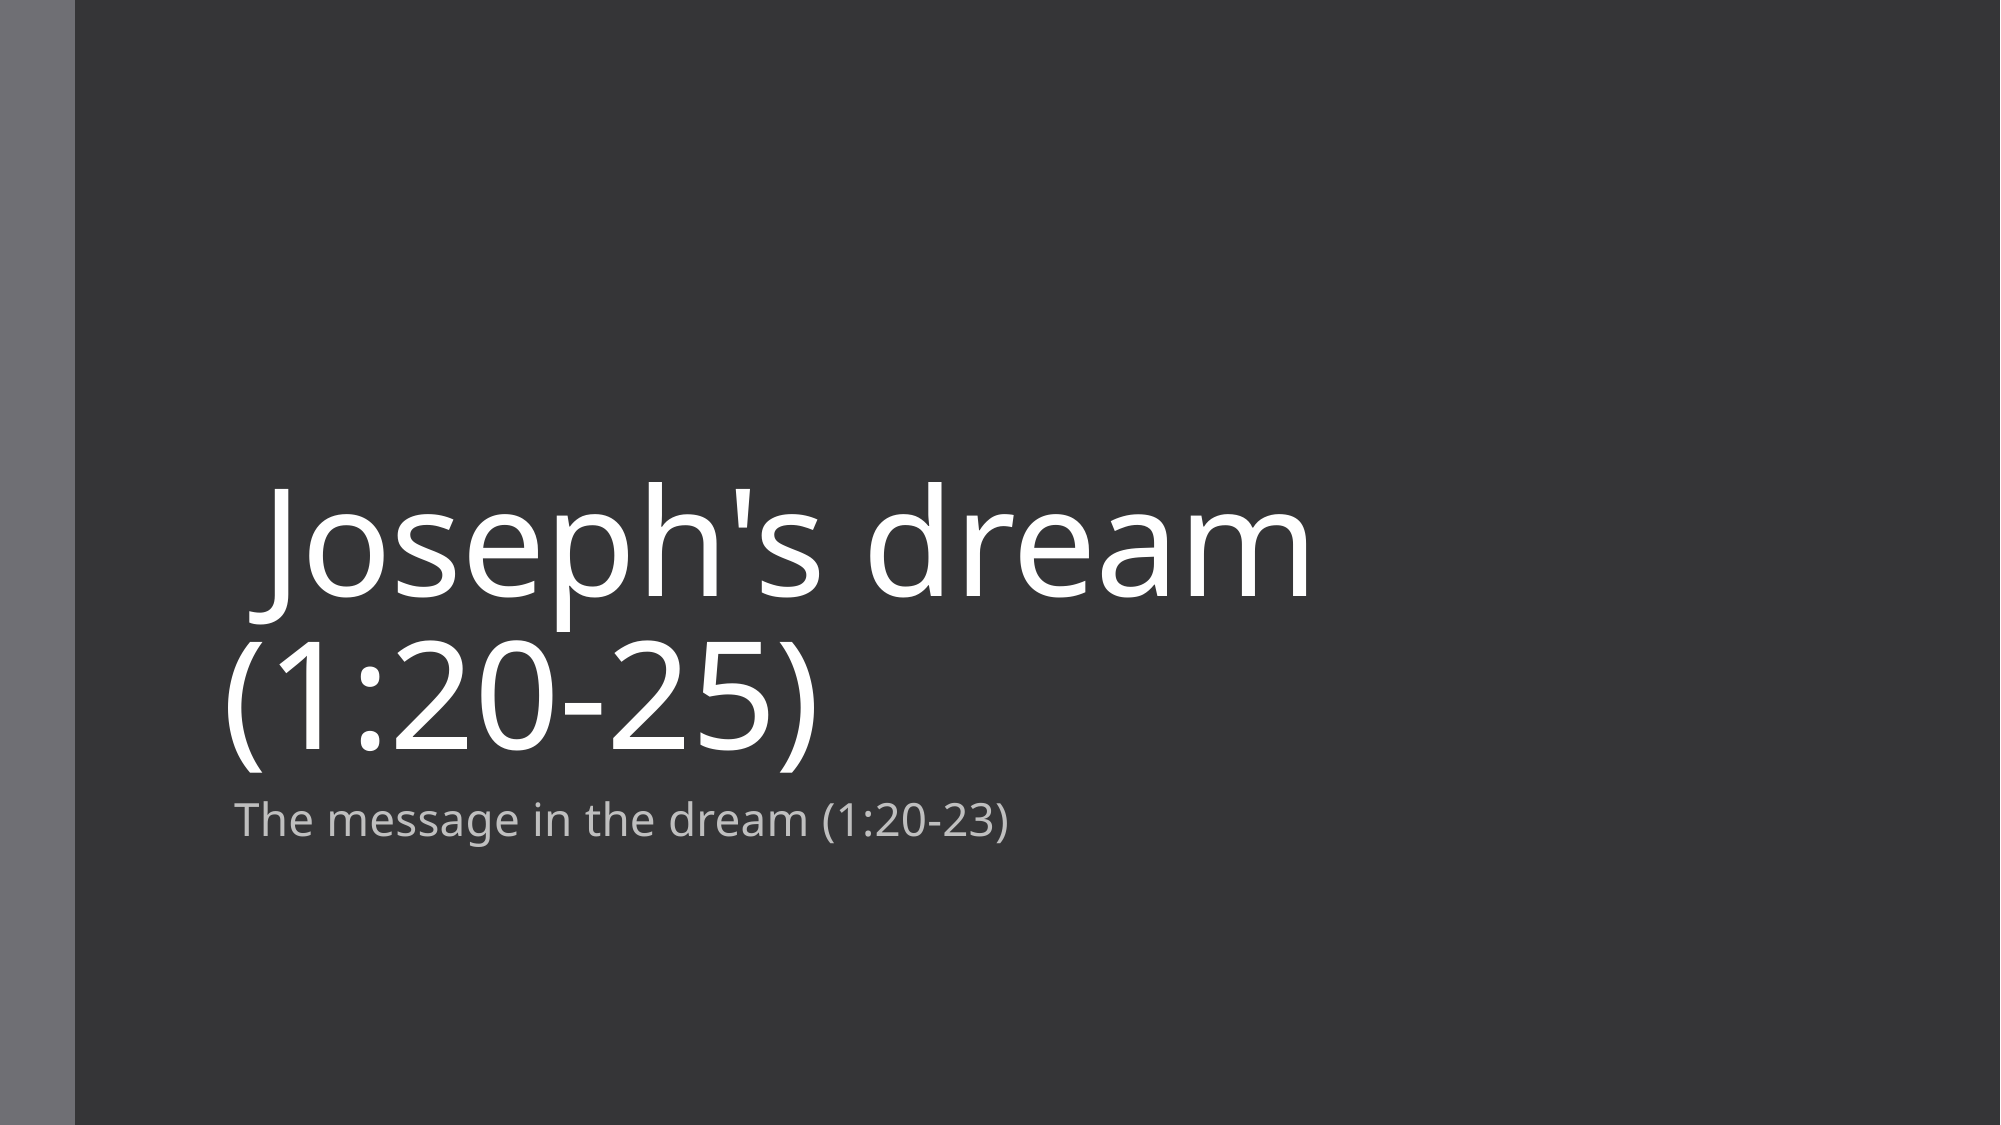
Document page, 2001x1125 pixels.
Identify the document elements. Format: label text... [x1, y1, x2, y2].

subtitle The message in the dream (1:20-23) [206, 787, 1752, 1066]
title Joseph's dream (1:20-25) [206, 124, 1752, 787]
